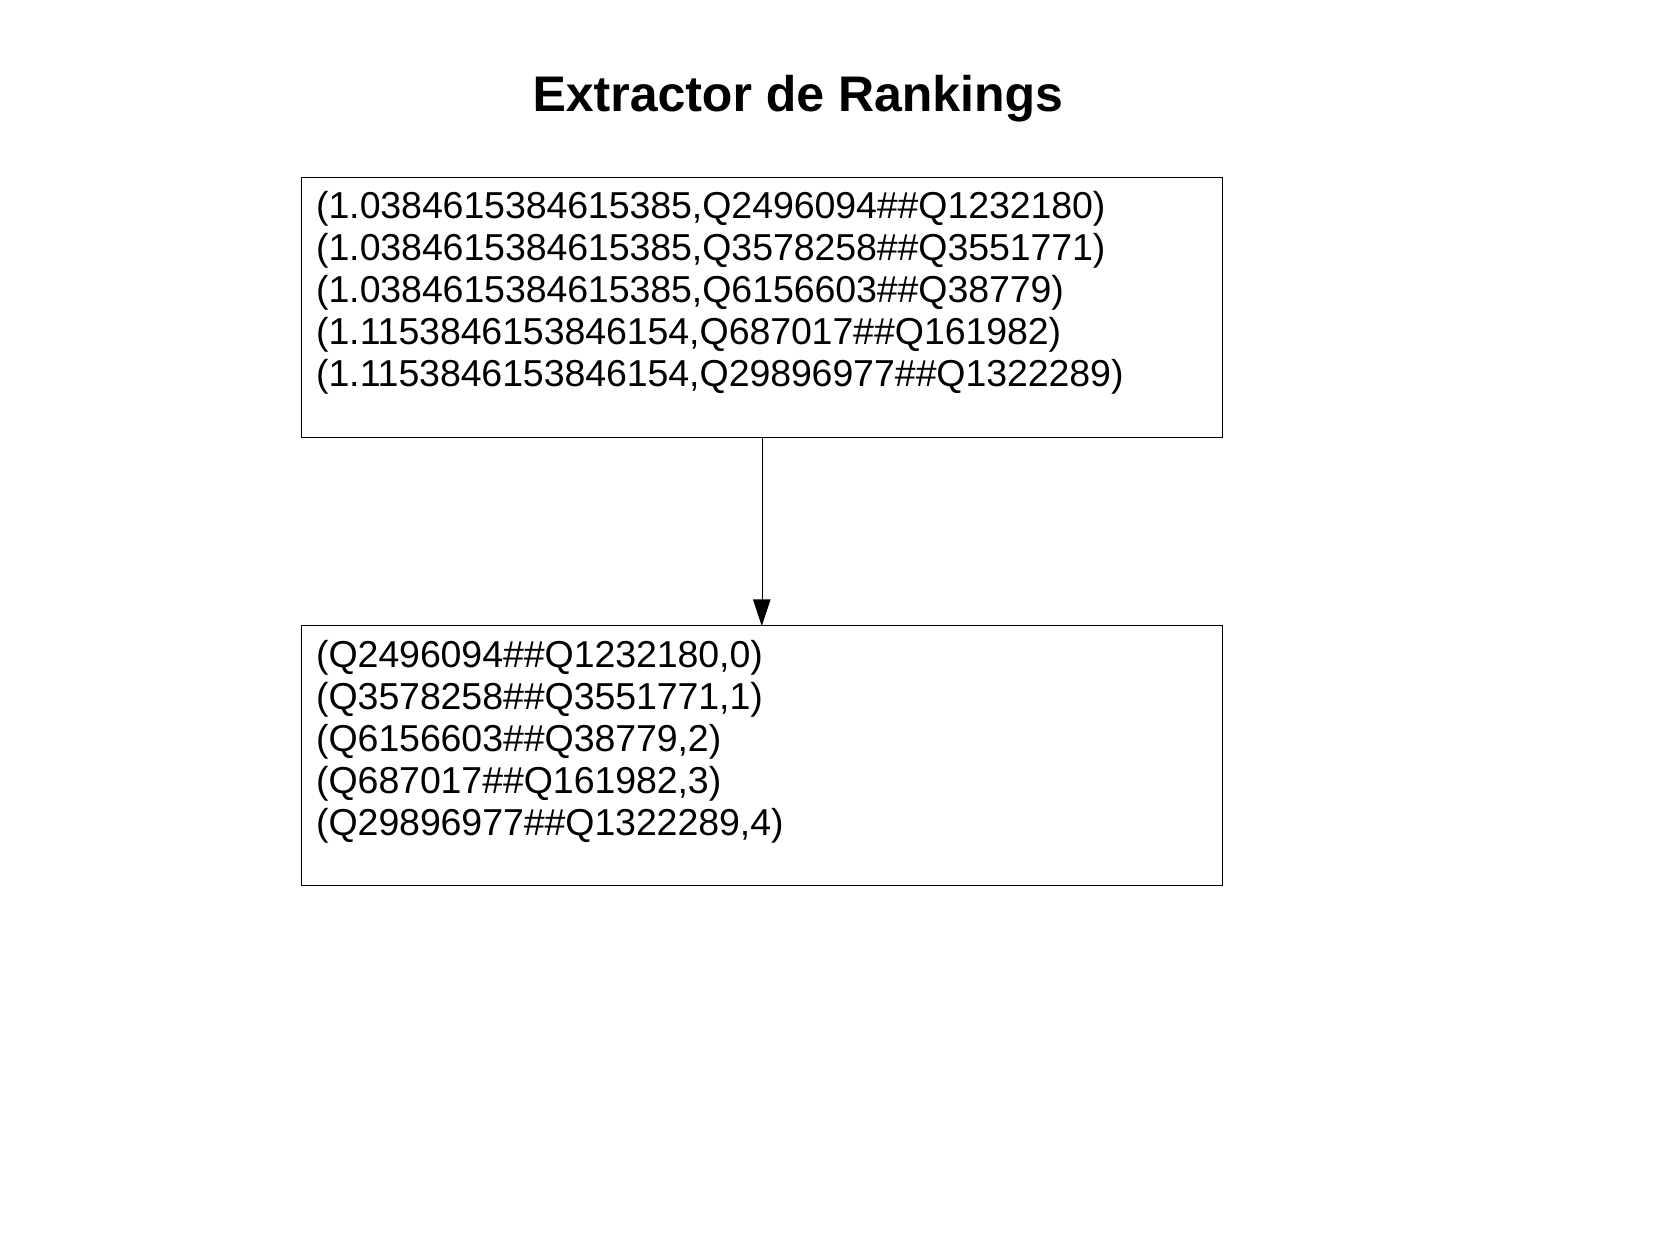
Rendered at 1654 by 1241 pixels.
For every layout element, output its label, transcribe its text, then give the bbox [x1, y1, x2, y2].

text_box (Q2496094##Q1232180,0) (Q3578258##Q3551771,1) (Q6156603##Q38779,2) (Q687017##Q161982,3) (Q29896977##Q1322289,4) [301, 625, 1223, 886]
text_box (1.0384615384615385,Q2496094##Q1232180) (1.0384615384615385,Q3578258##Q3551771) (1.0384615384615385,Q6156603##Q38779) (1.1153846153846154,Q687017##Q161982) (1.1153846153846154,Q29896977##Q1322289) [301, 177, 1223, 438]
text_box Extractor de Rankings [472, 59, 1134, 131]
